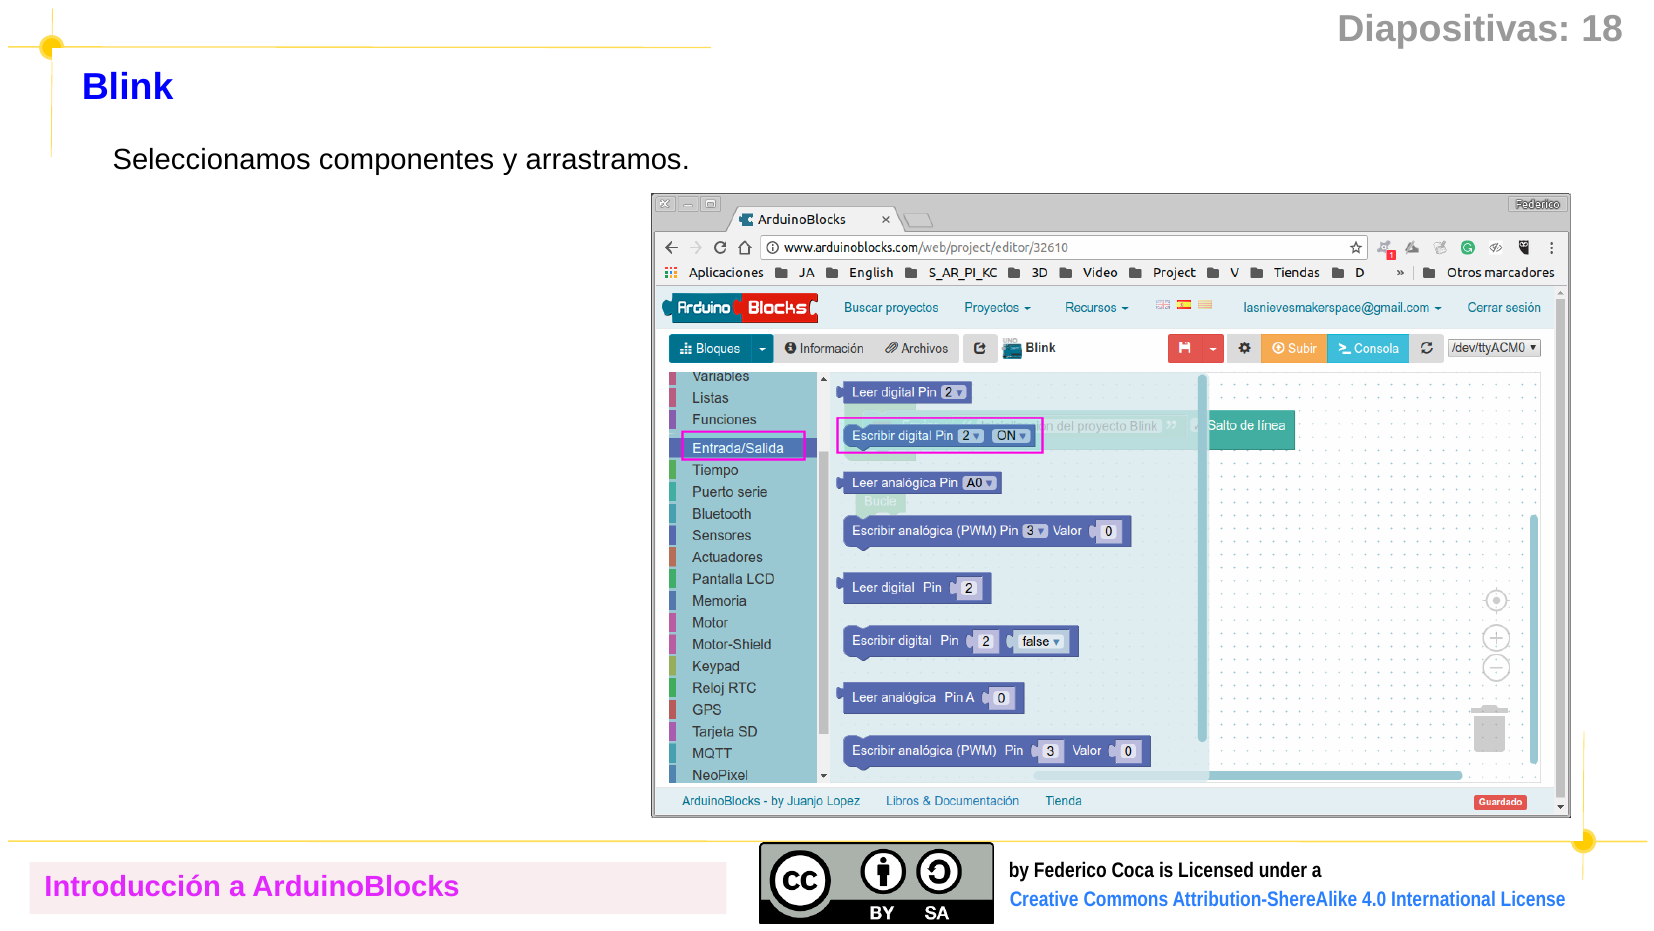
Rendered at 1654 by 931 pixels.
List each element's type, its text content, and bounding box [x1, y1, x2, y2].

picture [651, 193, 1571, 818]
text_box Introducción a ArduinoBlocks [29, 862, 727, 915]
text_box Diapositivas: 18 [1322, 0, 1644, 57]
text_box Seleccionamos componentes y arrastramos. [97, 135, 1268, 282]
text_box Blink [67, 58, 1207, 116]
